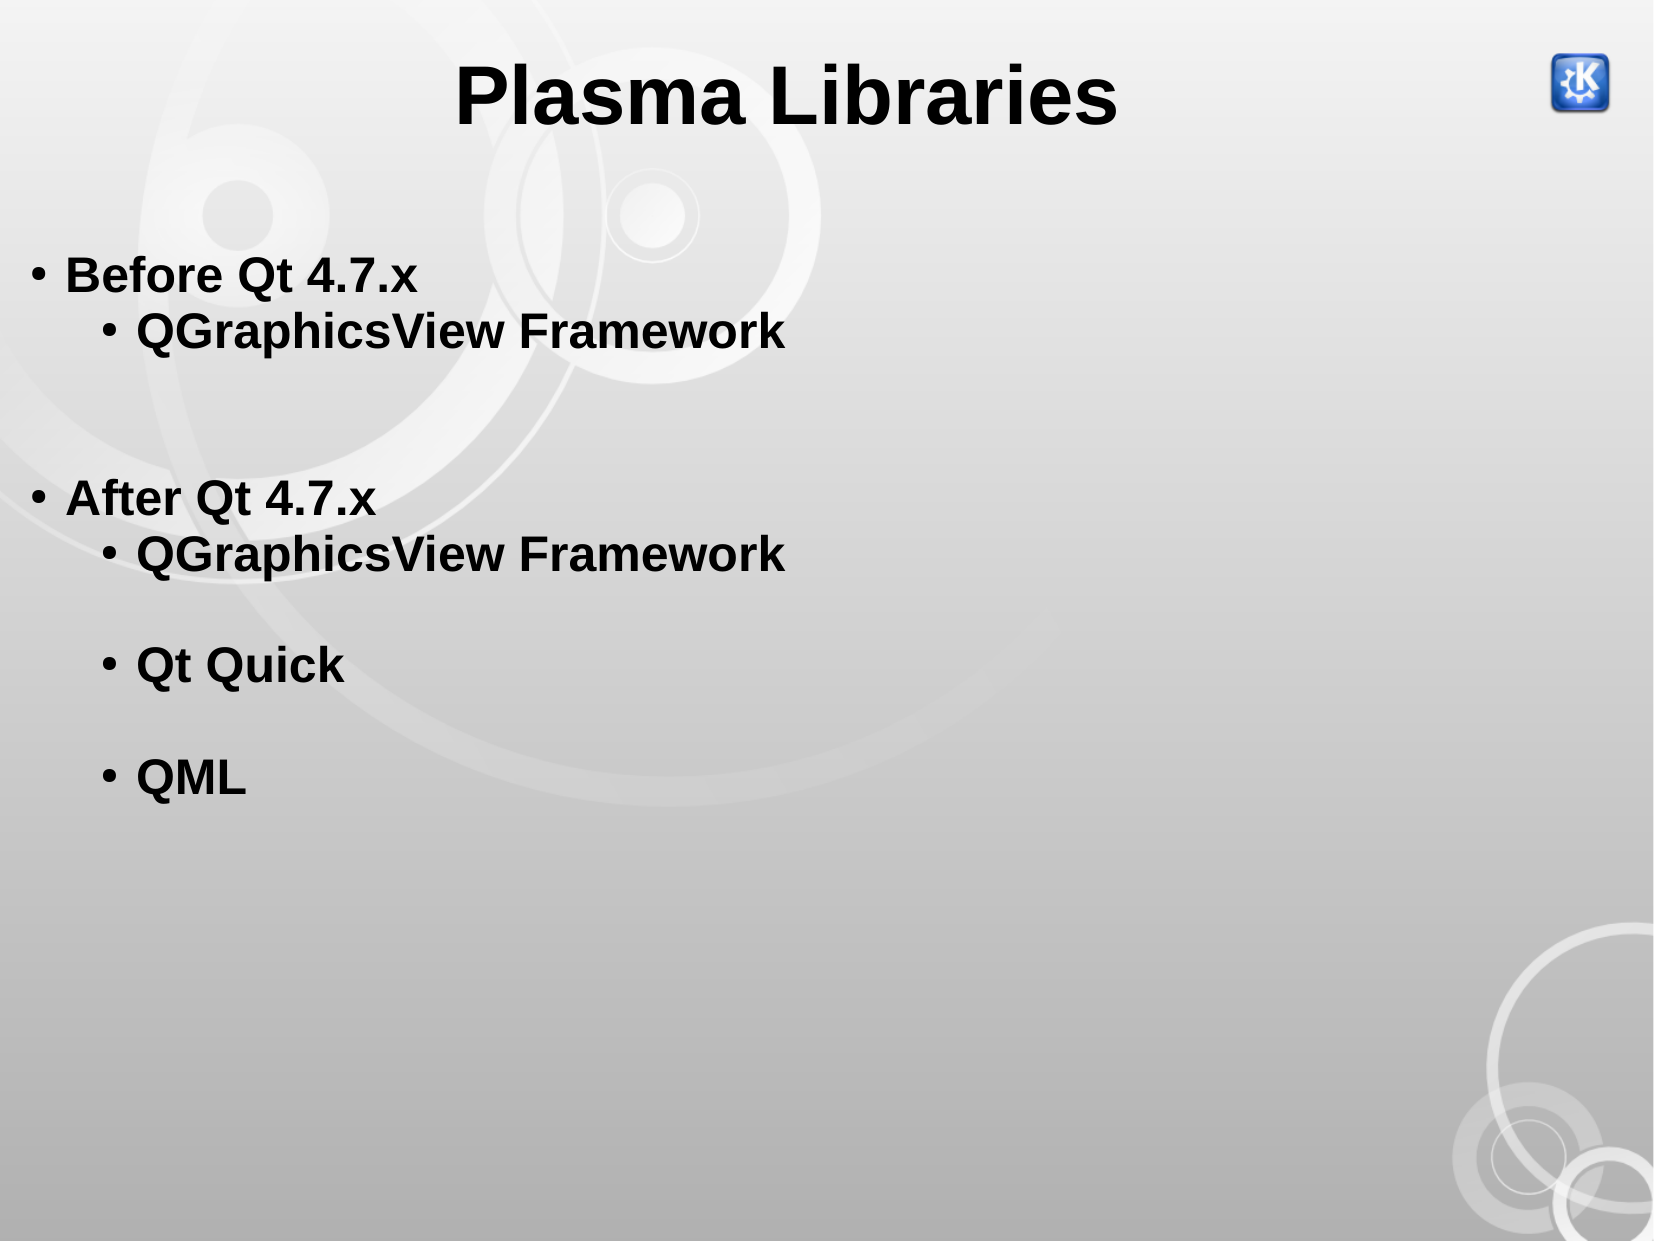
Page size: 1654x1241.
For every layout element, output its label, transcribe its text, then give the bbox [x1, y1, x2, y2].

text_box Before Qt 4.7.x QGraphicsView Framework After Qt 4.7.x QGraphicsView Framework Qt Quick QML [15, 240, 1621, 901]
picture [0, 0, 1654, 1241]
text_box Plasma Libraries [15, 41, 1561, 150]
